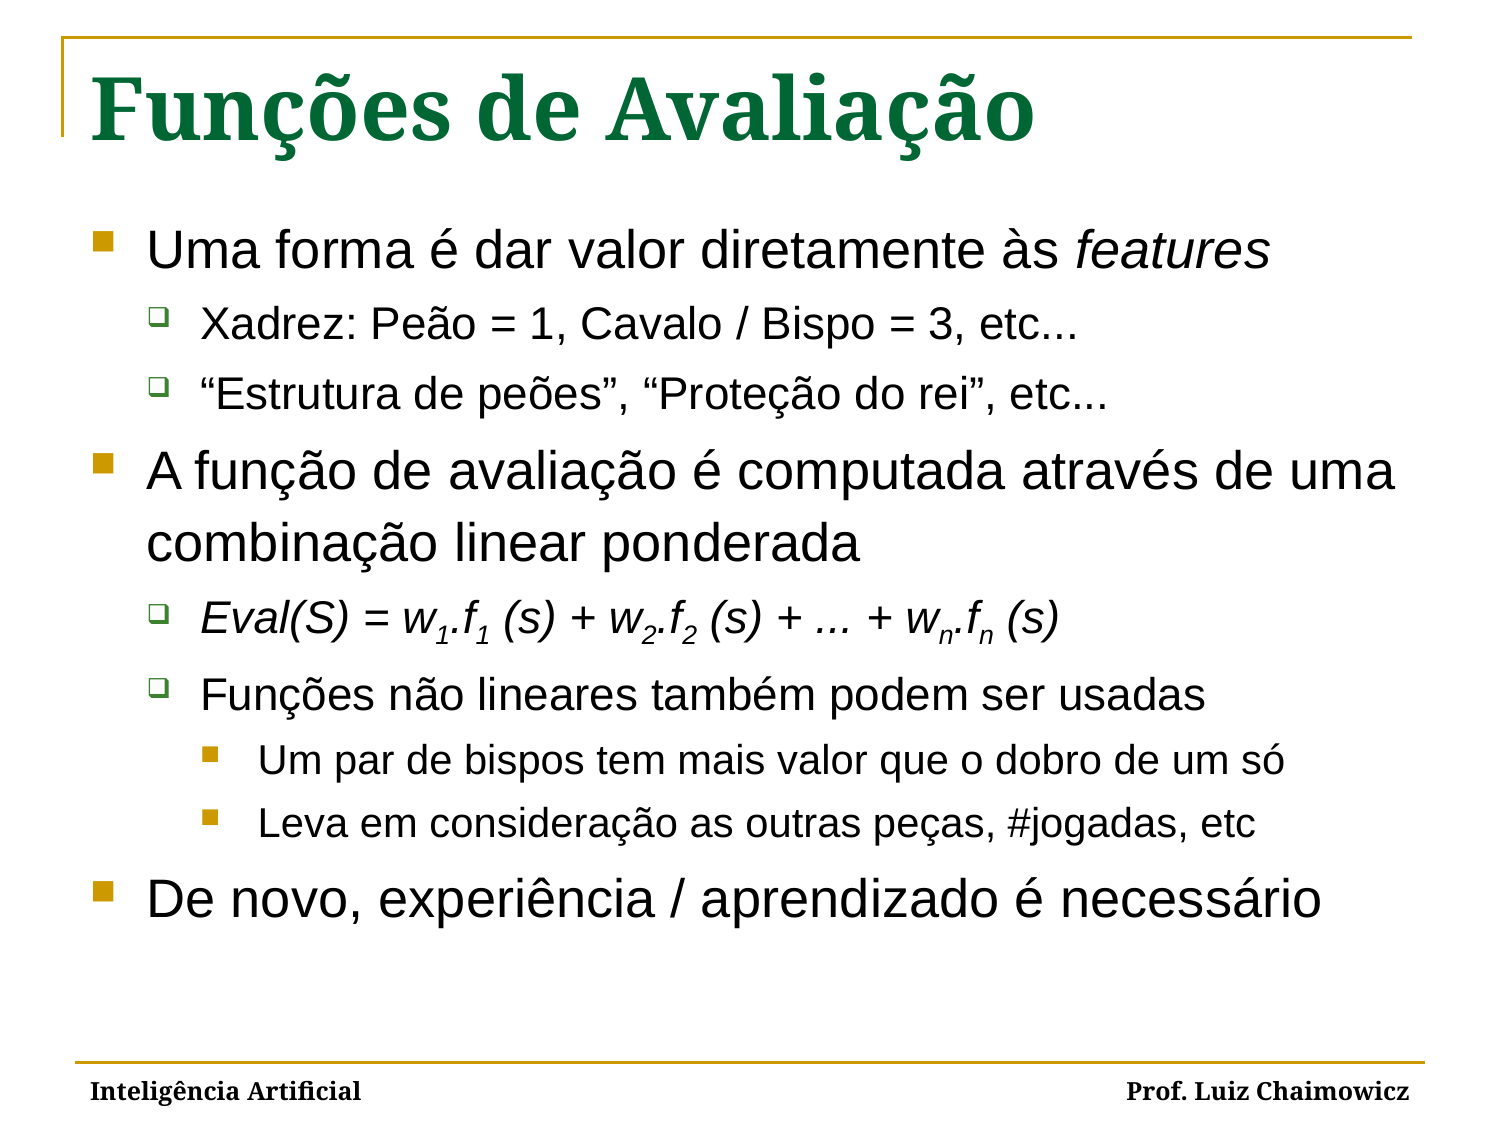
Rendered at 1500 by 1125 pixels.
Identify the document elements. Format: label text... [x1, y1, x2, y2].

title Funções de Avaliação [75, 45, 1425, 188]
list Uma forma é dar valor diretamente às features Xadrez: Peão = 1, Cavalo / Bispo = 3, etc... “Estrutura de peões”, “Proteção do rei”, etc... A função de avaliação é computada através de uma combinação linear ponderada Eval(S) = w1.f1 (s) + w2.f2 (s) + ... + wn.fn (s) Funções não lineares também podem ser usadas Um par de bispos tem mais valor que o dobro de um só Leva em consideração as outras peças, #jogadas, etc De novo, experiência / aprendizado é necessário [75, 200, 1425, 1055]
footer Inteligência Artificial [75, 1074, 500, 1113]
